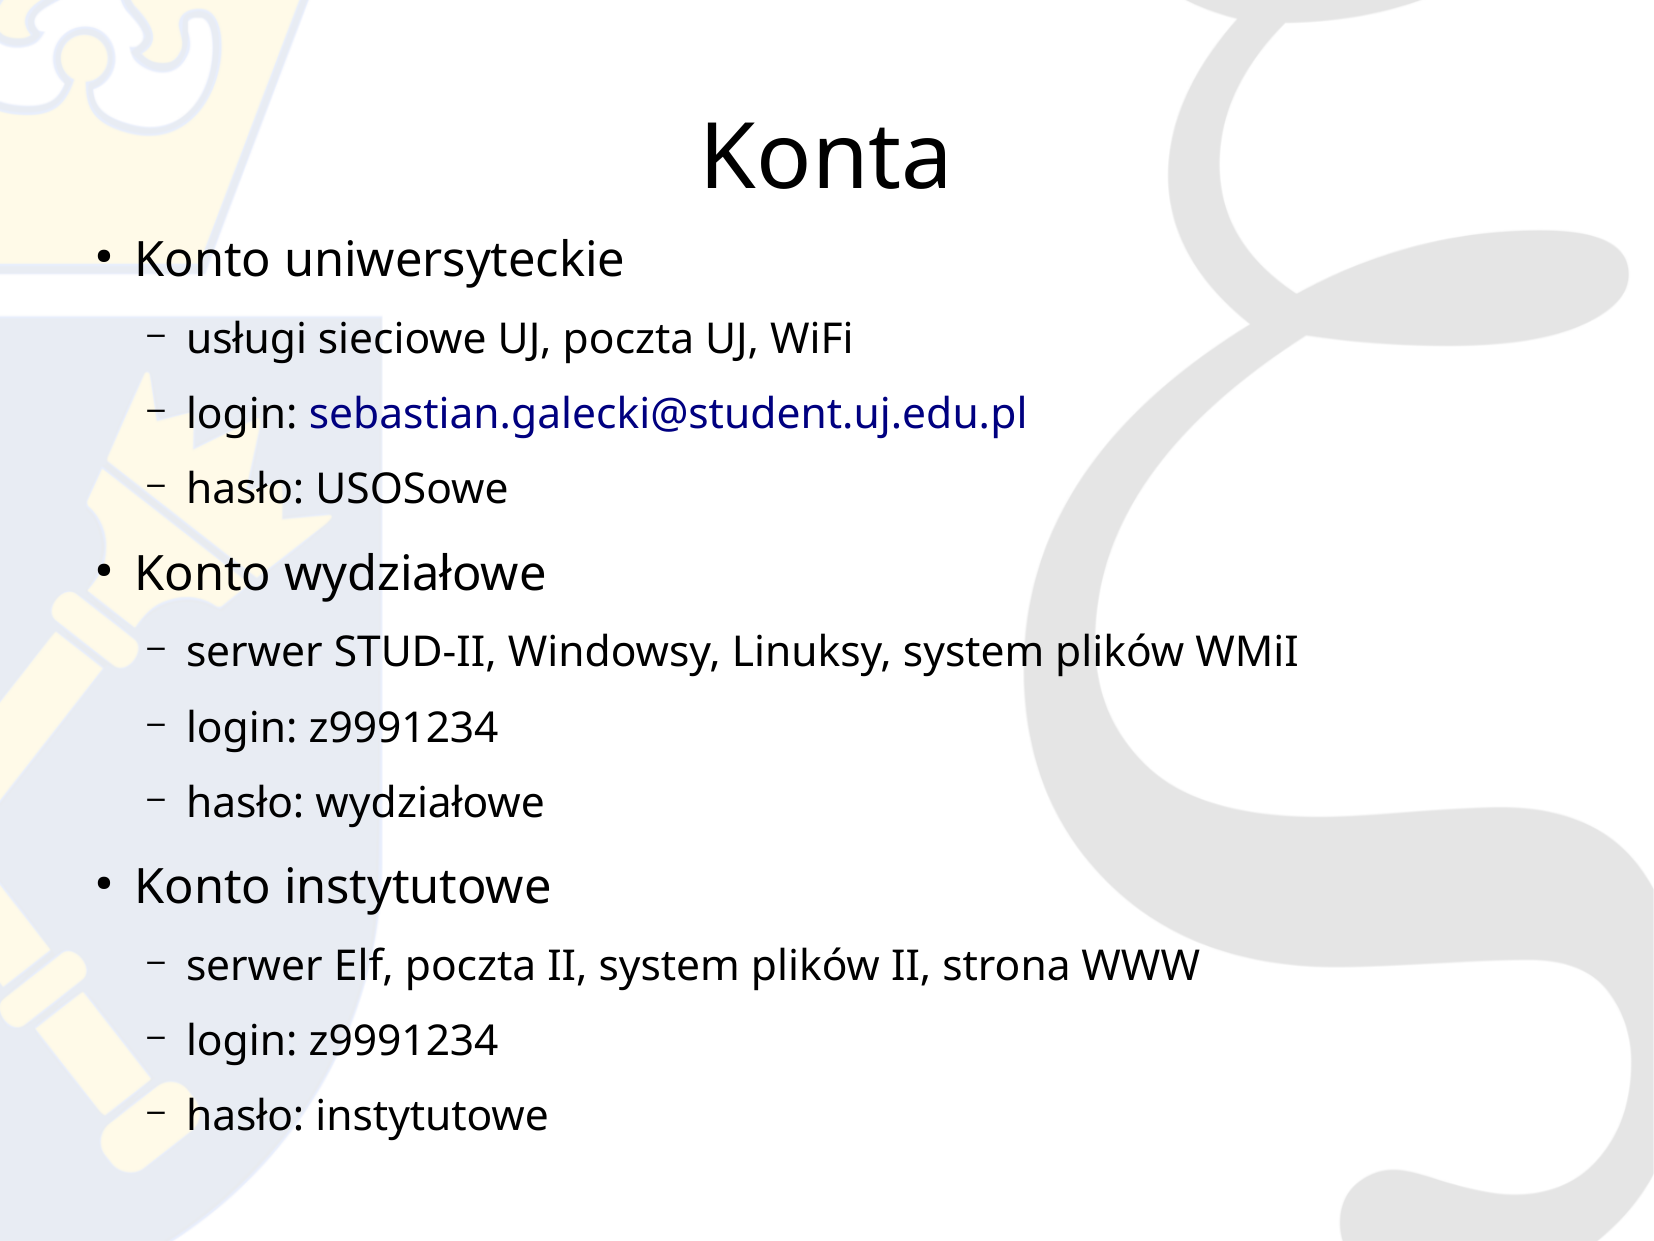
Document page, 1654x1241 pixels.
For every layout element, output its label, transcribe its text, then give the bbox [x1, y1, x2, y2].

picture [0, 0, 1654, 1241]
title Konta [82, 49, 1571, 224]
list Konto uniwersyteckie usługi sieciowe UJ, poczta UJ, WiFi login: sebastian.galecki@student.uj.edu.pl hasło: USOSowe Konto wydziałowe serwer STUD-II, Windowsy, Linuksy, system plików WMiI login: z9991234 hasło: wydziałowe Konto instytutowe serwer Elf, poczta II, system plików II, strona WWW login: z9991234 hasło: instytutowe [82, 224, 1571, 1146]
